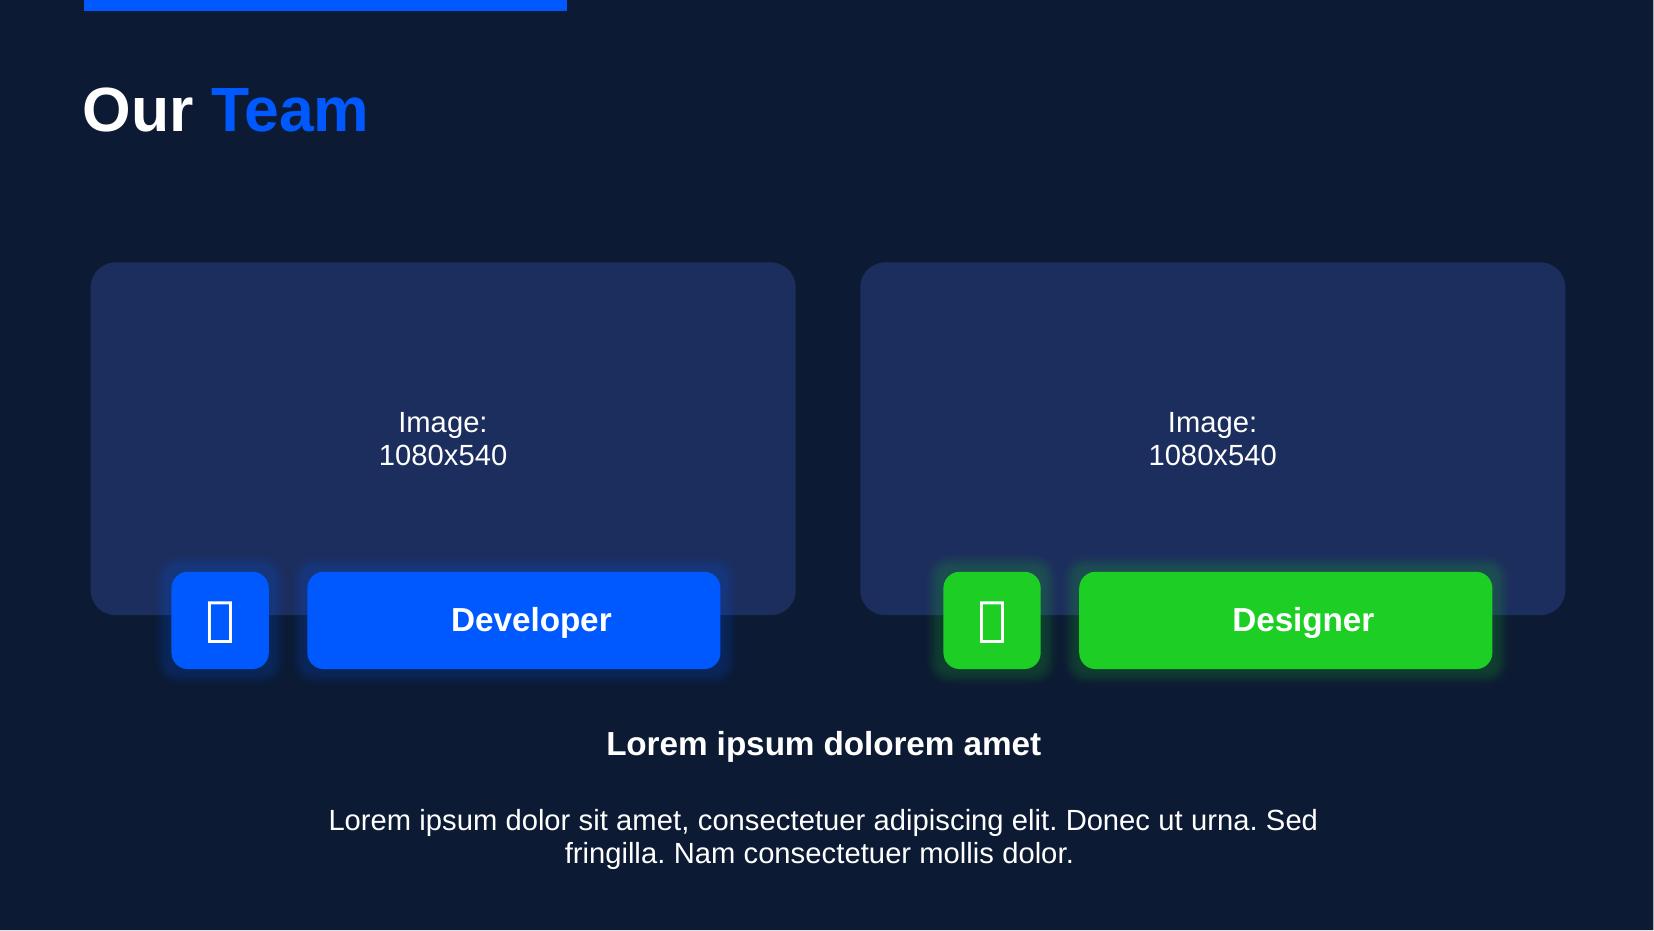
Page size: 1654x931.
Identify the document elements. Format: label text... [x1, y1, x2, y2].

text_box Lorem ipsum dolorem amet Lorem ipsum dolor sit amet, consectetuer adipiscing elit. Donec ut urna. Sed fringilla. Nam consectetuer mollis dolor. [262, 724, 1351, 871]
text_box Developer [307, 571, 721, 670]
text_box Image: 1080x540 [90, 262, 796, 616]
text_box Image: 1080x540 [860, 262, 1566, 616]
title Our Team [82, 75, 1576, 188]
text_box Designer [1079, 571, 1493, 670]
text_box  [171, 571, 269, 670]
text_box  [943, 571, 1041, 670]
